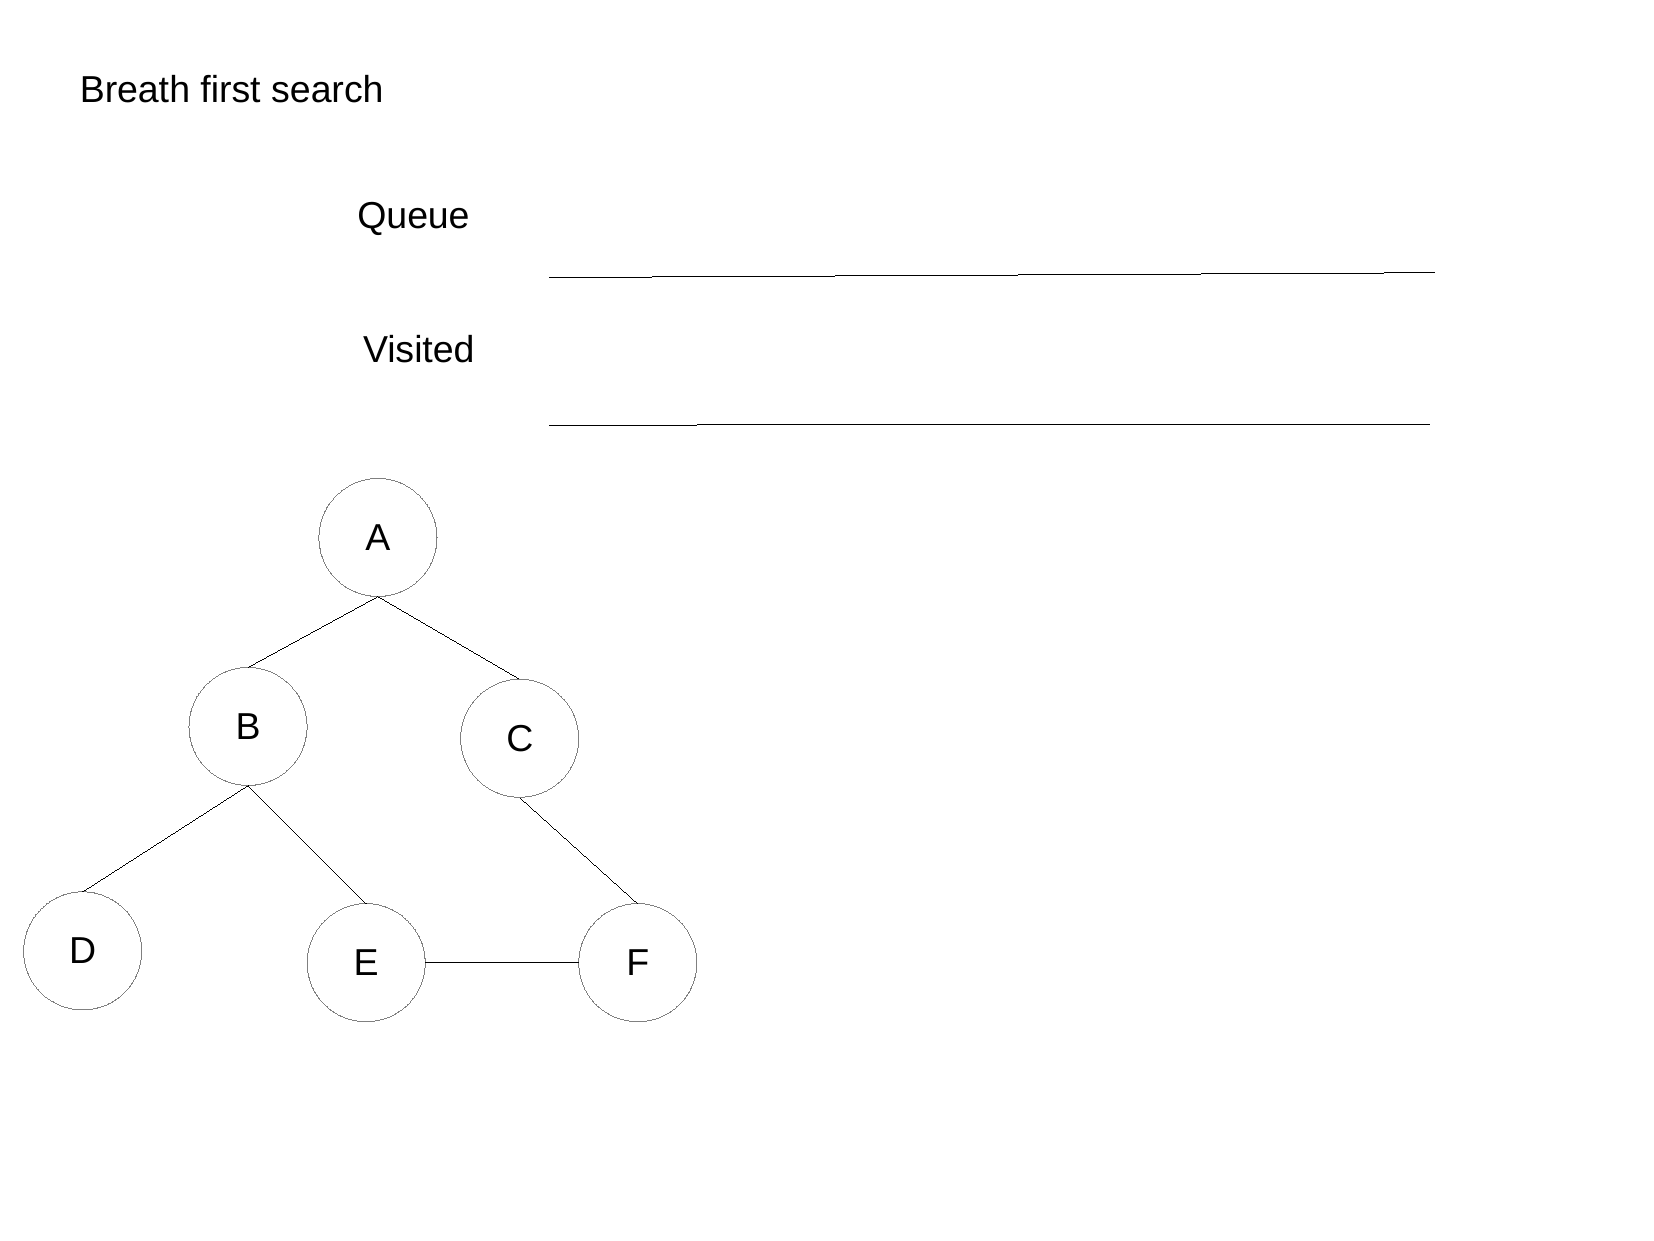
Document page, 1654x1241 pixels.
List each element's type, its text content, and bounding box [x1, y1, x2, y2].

text_box B [188, 667, 308, 786]
text_box C [460, 679, 579, 798]
text_box Visited [348, 321, 585, 378]
text_box D [23, 891, 142, 1010]
text_box F [578, 903, 697, 1022]
text_box A [318, 478, 438, 597]
text_box Queue [342, 186, 508, 249]
text_box E [307, 903, 426, 1022]
text_box Breath first search [59, 54, 851, 166]
